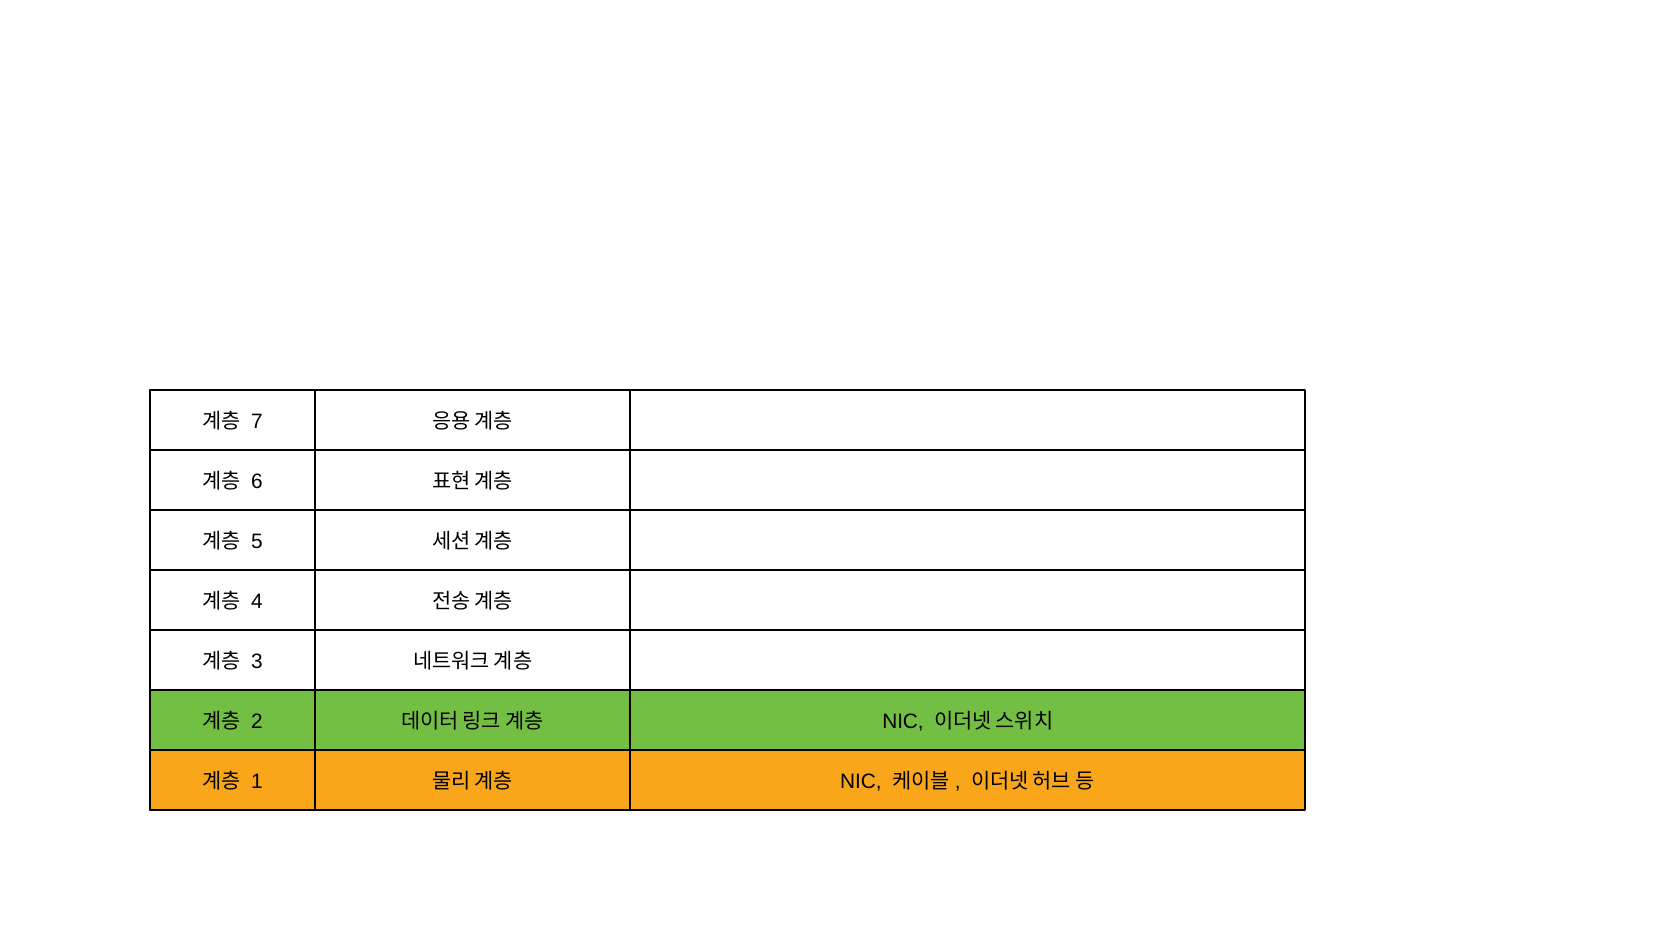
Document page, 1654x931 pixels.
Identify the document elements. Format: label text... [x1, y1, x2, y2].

text_box 계층 1 [150, 751, 315, 811]
text_box NIC, 케이블, 이더넷 허브 등 [630, 751, 1306, 811]
text_box 계층 3 [150, 630, 315, 691]
text_box 계층 5 [150, 511, 315, 571]
text_box 계층 6 [150, 451, 315, 511]
text_box 표현 계층 [315, 451, 629, 511]
text_box 물리 계층 [315, 751, 630, 811]
text_box 세션 계층 [315, 511, 629, 571]
text_box 응용 계층 [315, 390, 629, 451]
text_box 네트워크 계층 [315, 631, 629, 691]
text_box 데이터 링크 계층 [315, 691, 630, 751]
text_box NIC, 이더넷 스위치 [630, 691, 1306, 751]
text_box 전송 계층 [315, 571, 629, 631]
text_box 계층 4 [150, 571, 315, 630]
text_box 계층 2 [150, 691, 315, 751]
text_box 계층 7 [150, 390, 315, 451]
